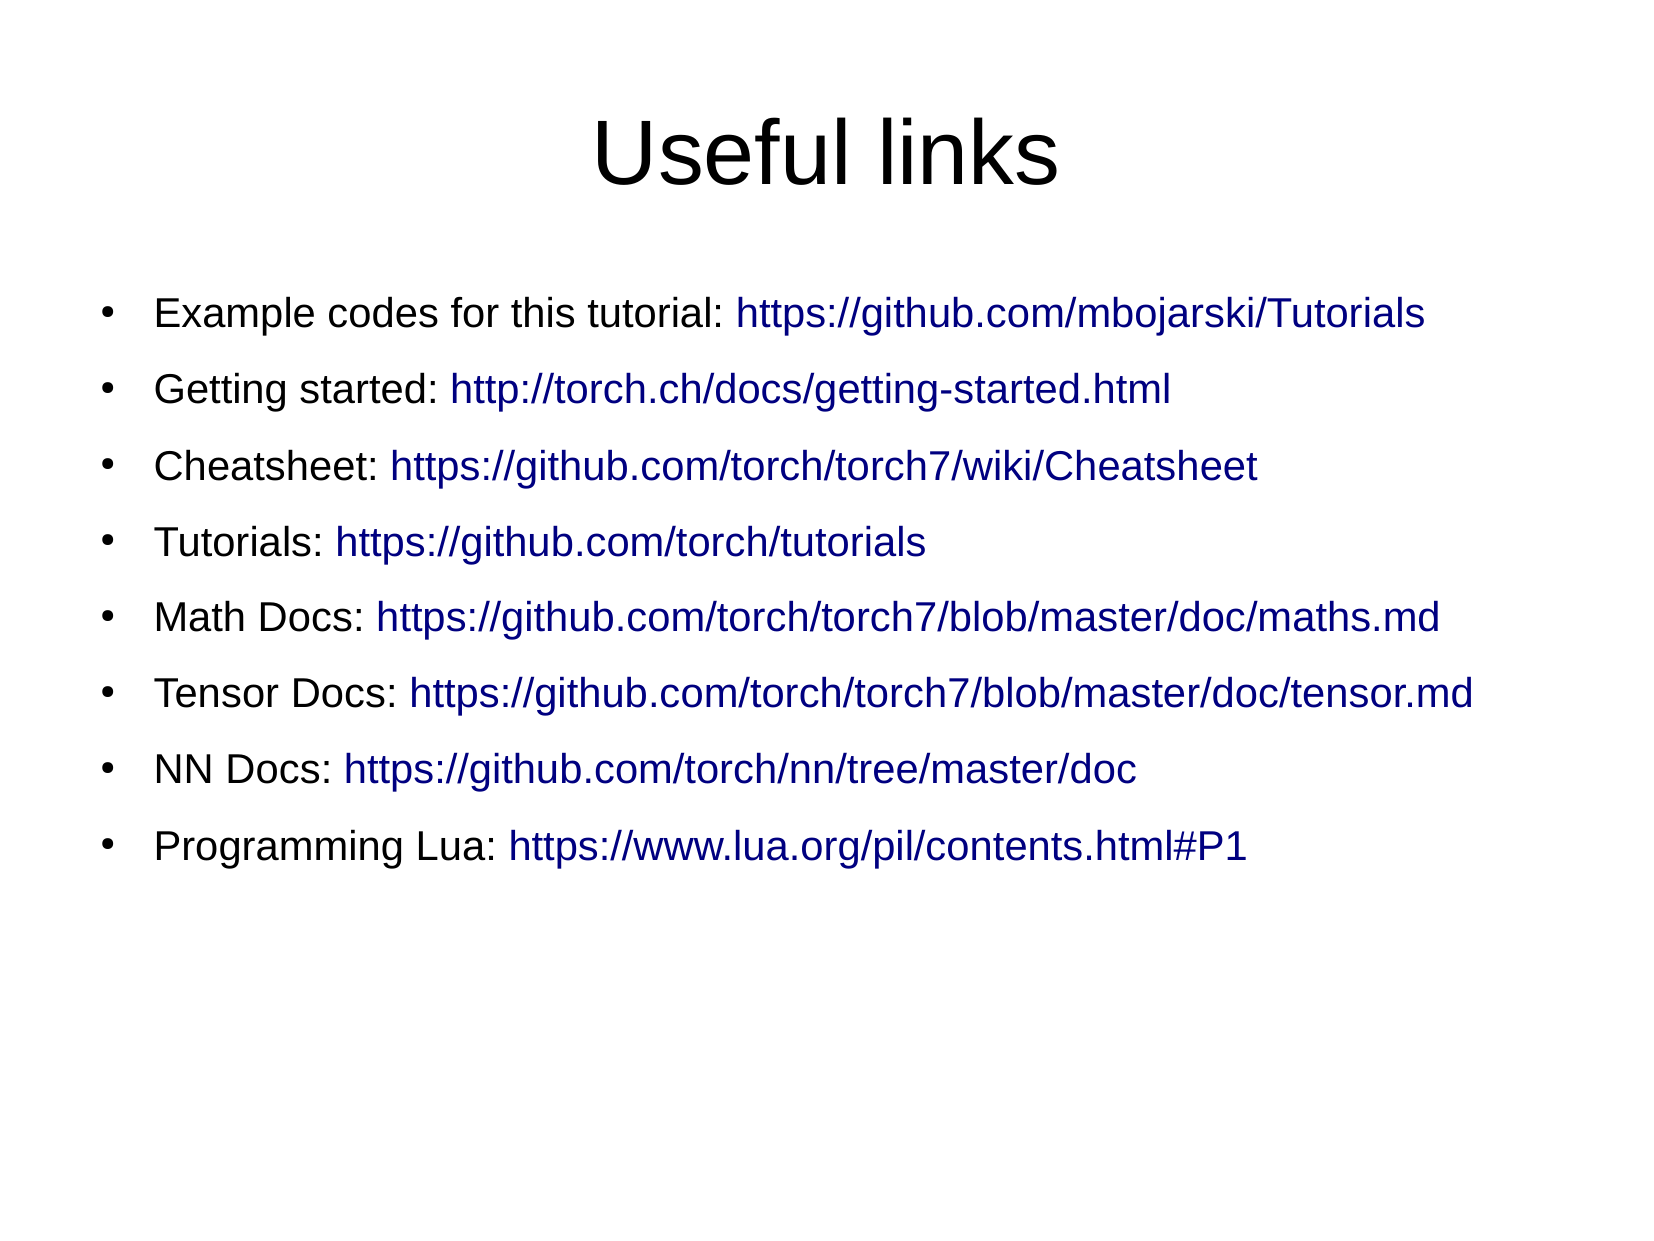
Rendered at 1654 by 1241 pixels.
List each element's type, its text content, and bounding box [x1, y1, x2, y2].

title Useful links [82, 49, 1571, 257]
list Example codes for this tutorial: https://github.com/mbojarski/Tutorials Getting started: http://torch.ch/docs/getting-started.html Cheatsheet: https://github.com/torch/torch7/wiki/Cheatsheet Tutorials: https://github.com/torch/tutorials Math Docs: https://github.com/torch/torch7/blob/master/doc/maths.md Tensor Docs: https://github.com/torch/torch7/blob/master/doc/tensor.md NN Docs: https://github.com/torch/nn/tree/master/doc Programming Lua: https://www.lua.org/pil/contents.html#P1 [82, 290, 1571, 1010]
